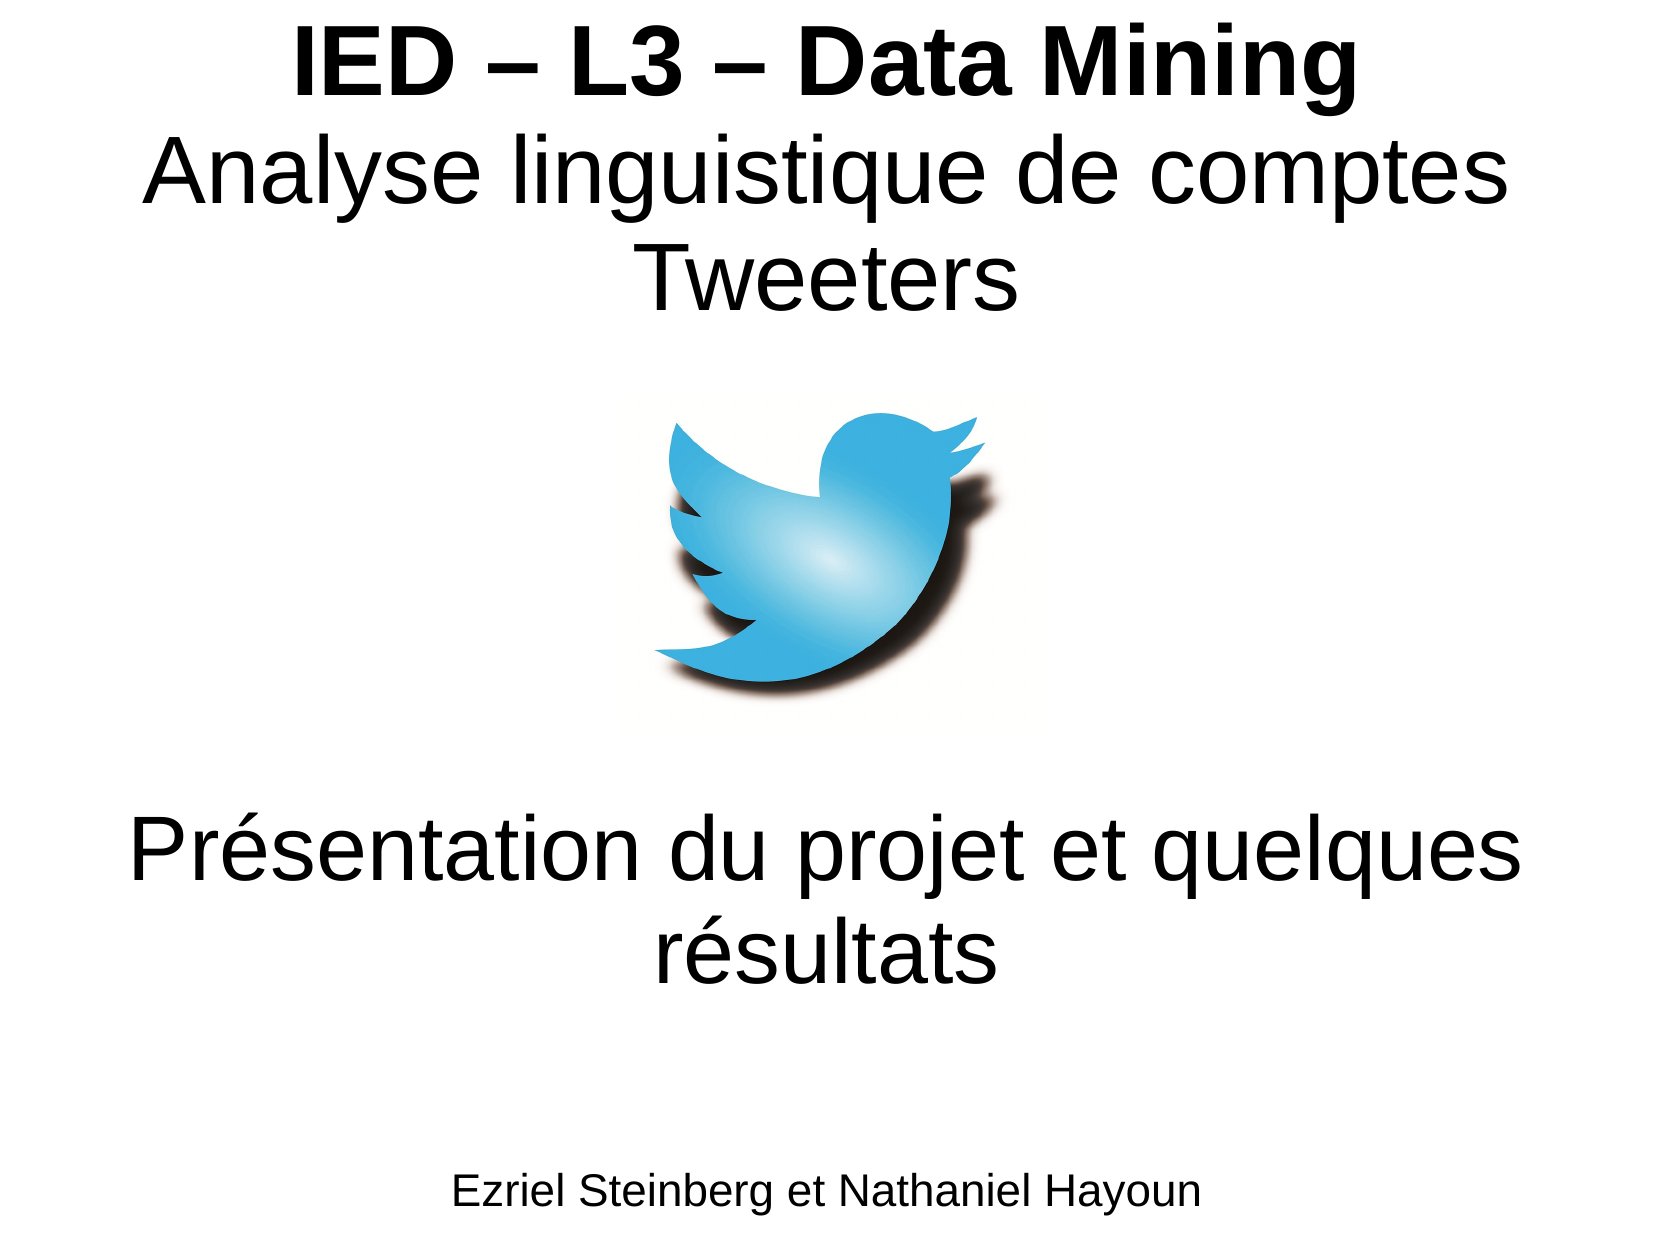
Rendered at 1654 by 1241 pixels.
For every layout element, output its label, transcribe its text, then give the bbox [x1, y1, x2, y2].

title IED – L3 – Data Mining Analyse linguistique de comptes Tweeters [82, 4, 1571, 331]
list Présentation du projet et quelques résultats Ezriel Steinberg et Nathaniel Hayoun [82, 665, 1571, 1217]
picture [618, 389, 1046, 665]
